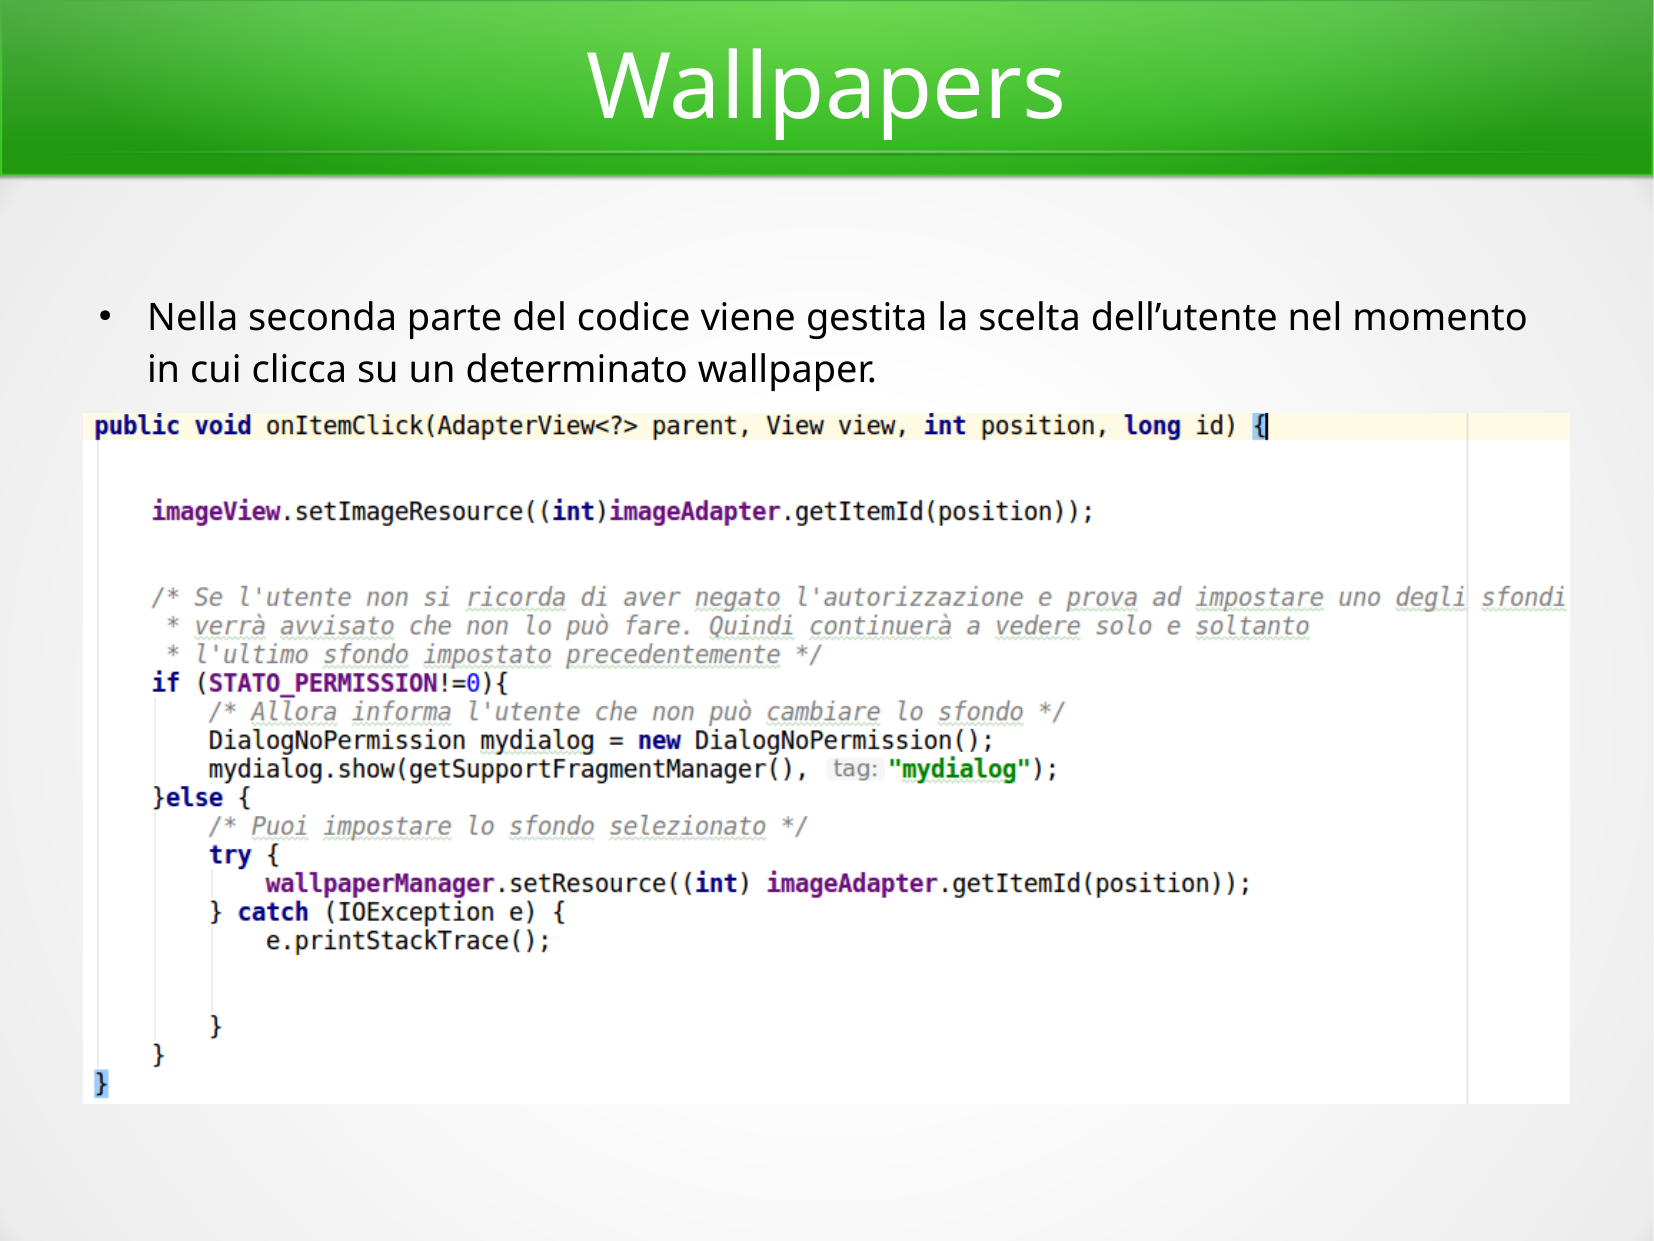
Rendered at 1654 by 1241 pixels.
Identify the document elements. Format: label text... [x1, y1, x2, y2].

title Wallpapers [82, 11, 1571, 154]
picture [0, 0, 1654, 1241]
list Nella seconda parte del codice viene gestita la scelta dell’utente nel momento in cui clicca su un determinato wallpaper. [82, 290, 1571, 473]
